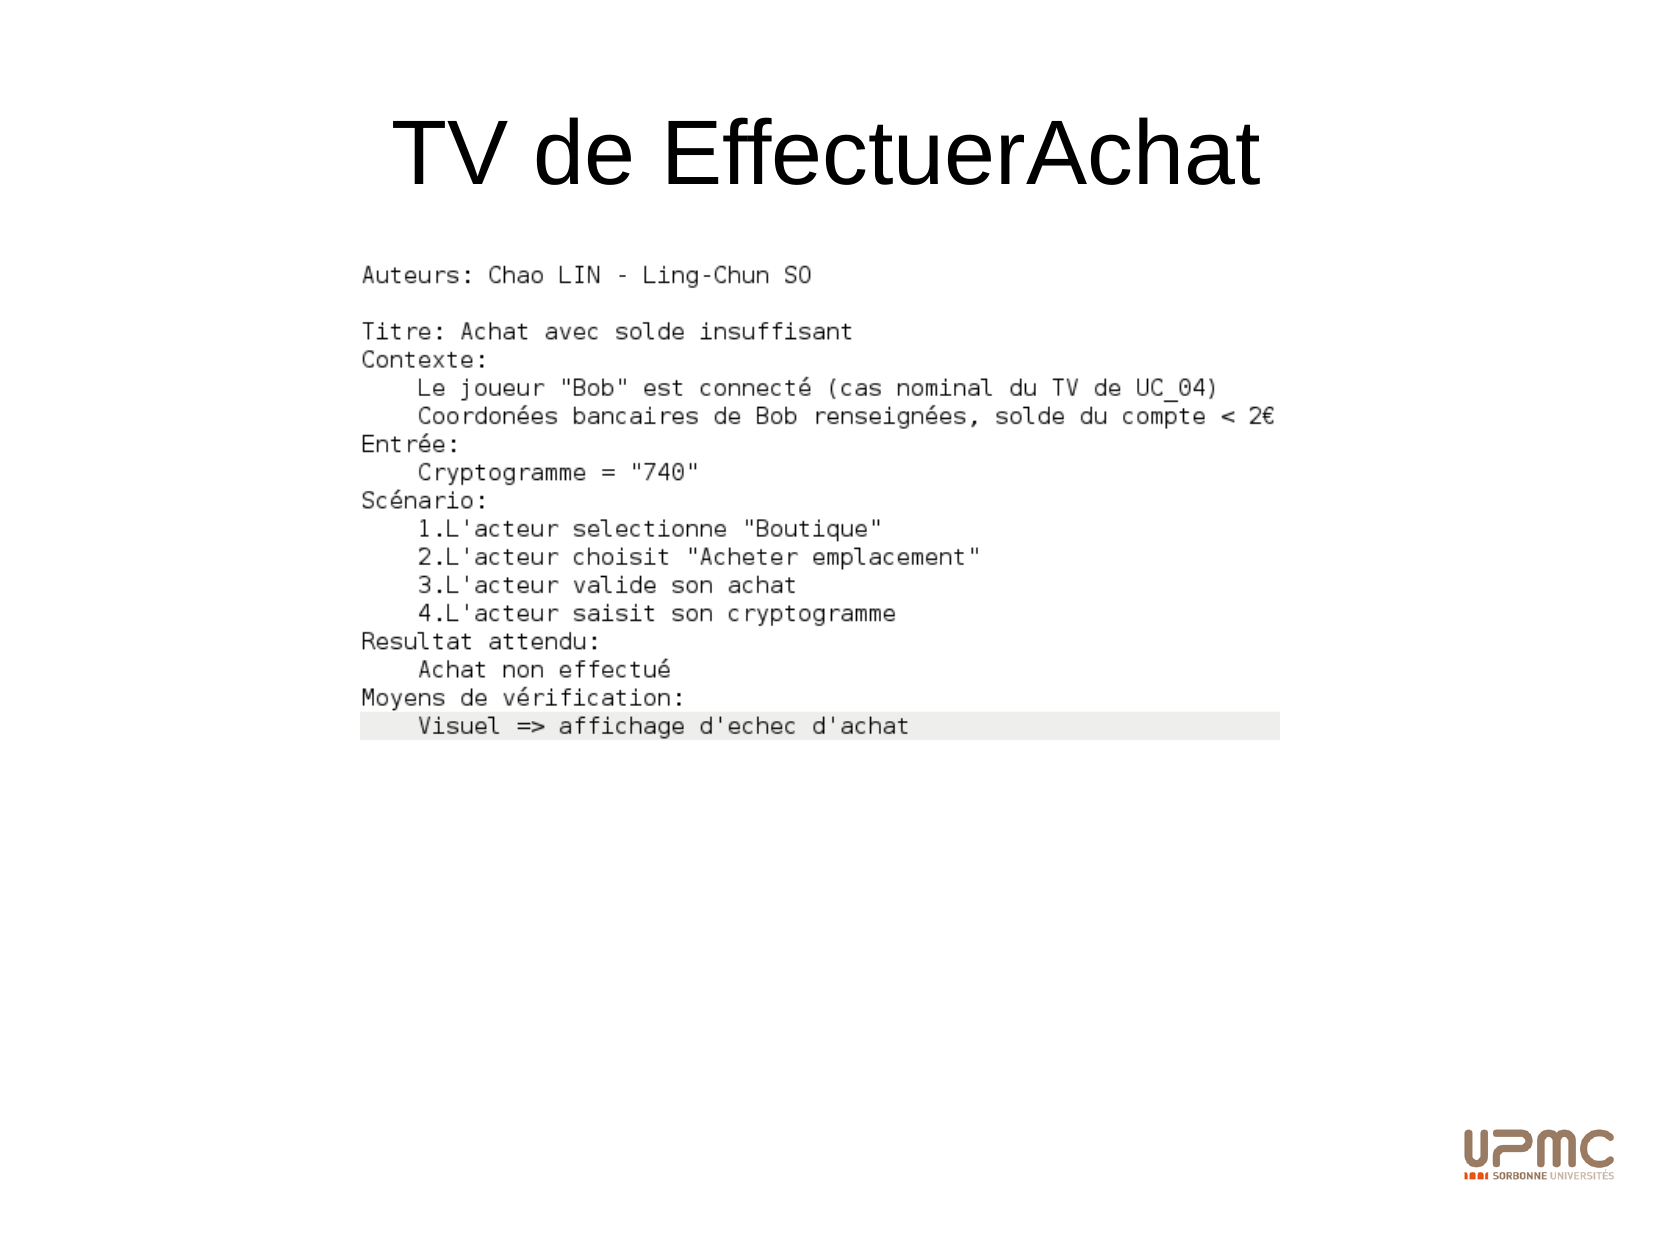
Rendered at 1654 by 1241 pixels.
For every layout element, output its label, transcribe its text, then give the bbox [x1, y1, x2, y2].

picture [1464, 1104, 1614, 1205]
title TV de EffectuerAchat [82, 49, 1571, 257]
picture [360, 263, 1280, 756]
